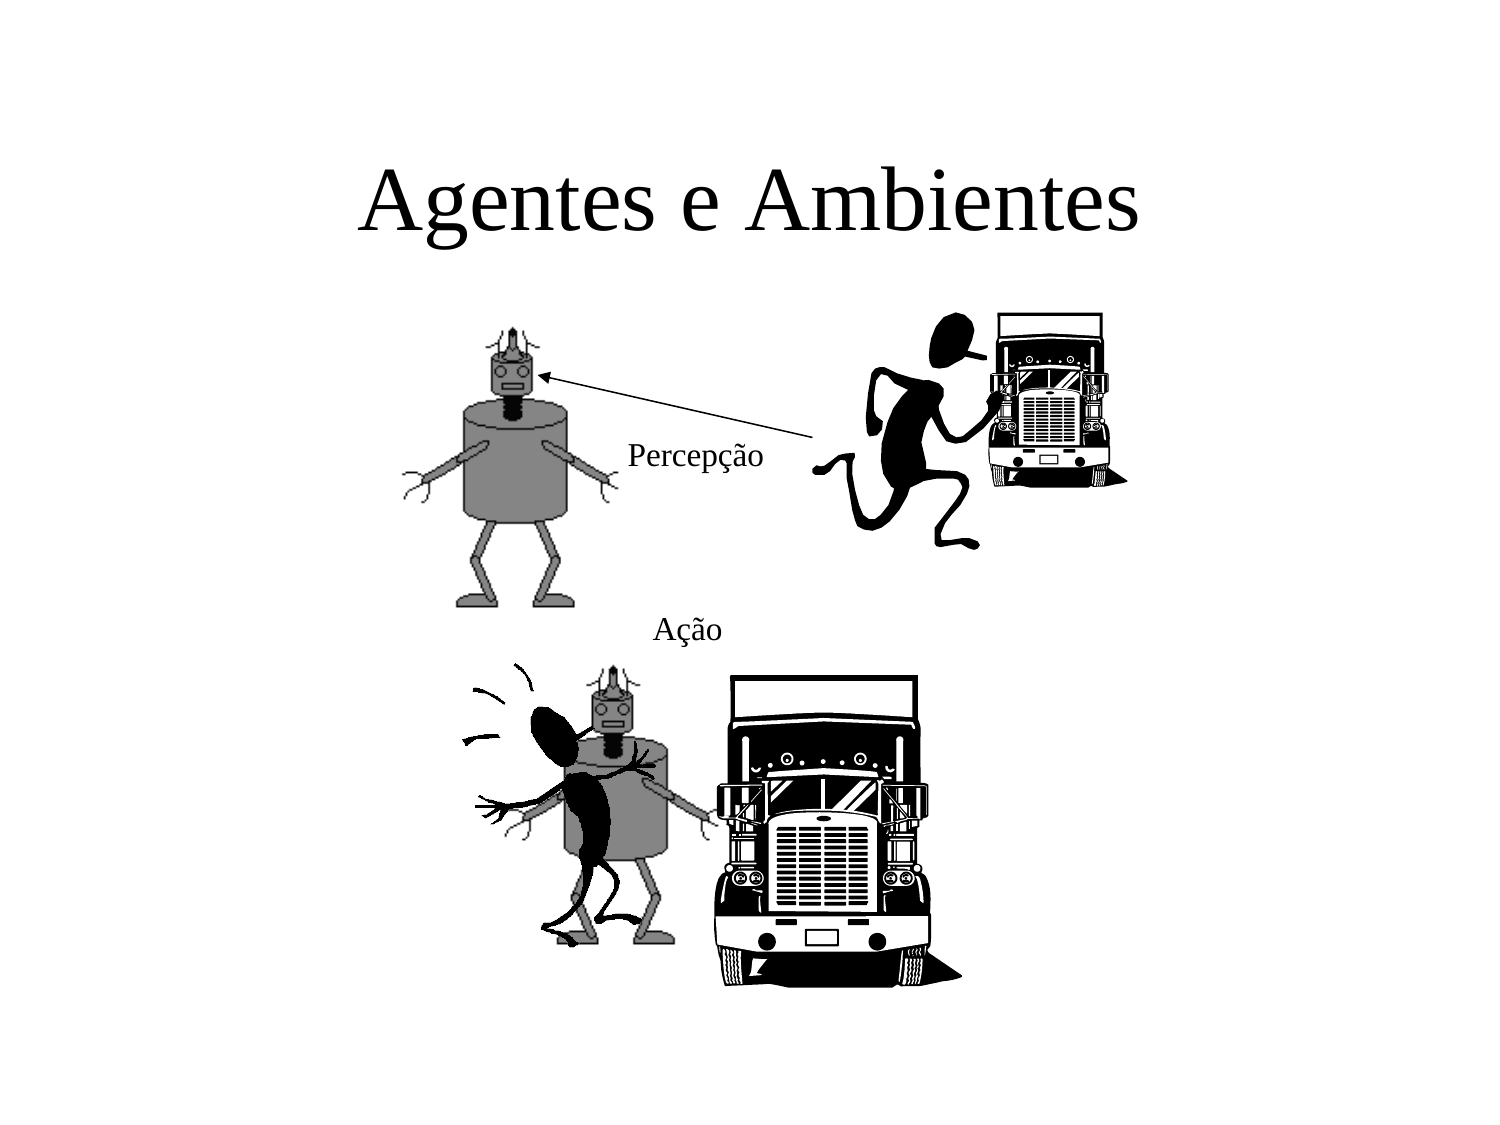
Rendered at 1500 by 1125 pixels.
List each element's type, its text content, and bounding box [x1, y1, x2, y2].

picture [462, 662, 964, 988]
picture [812, 312, 1129, 550]
title Agentes e Ambientes [112, 99, 1388, 288]
text_box Ação [637, 599, 738, 656]
text_box Percepção [612, 424, 780, 481]
picture [399, 324, 629, 613]
